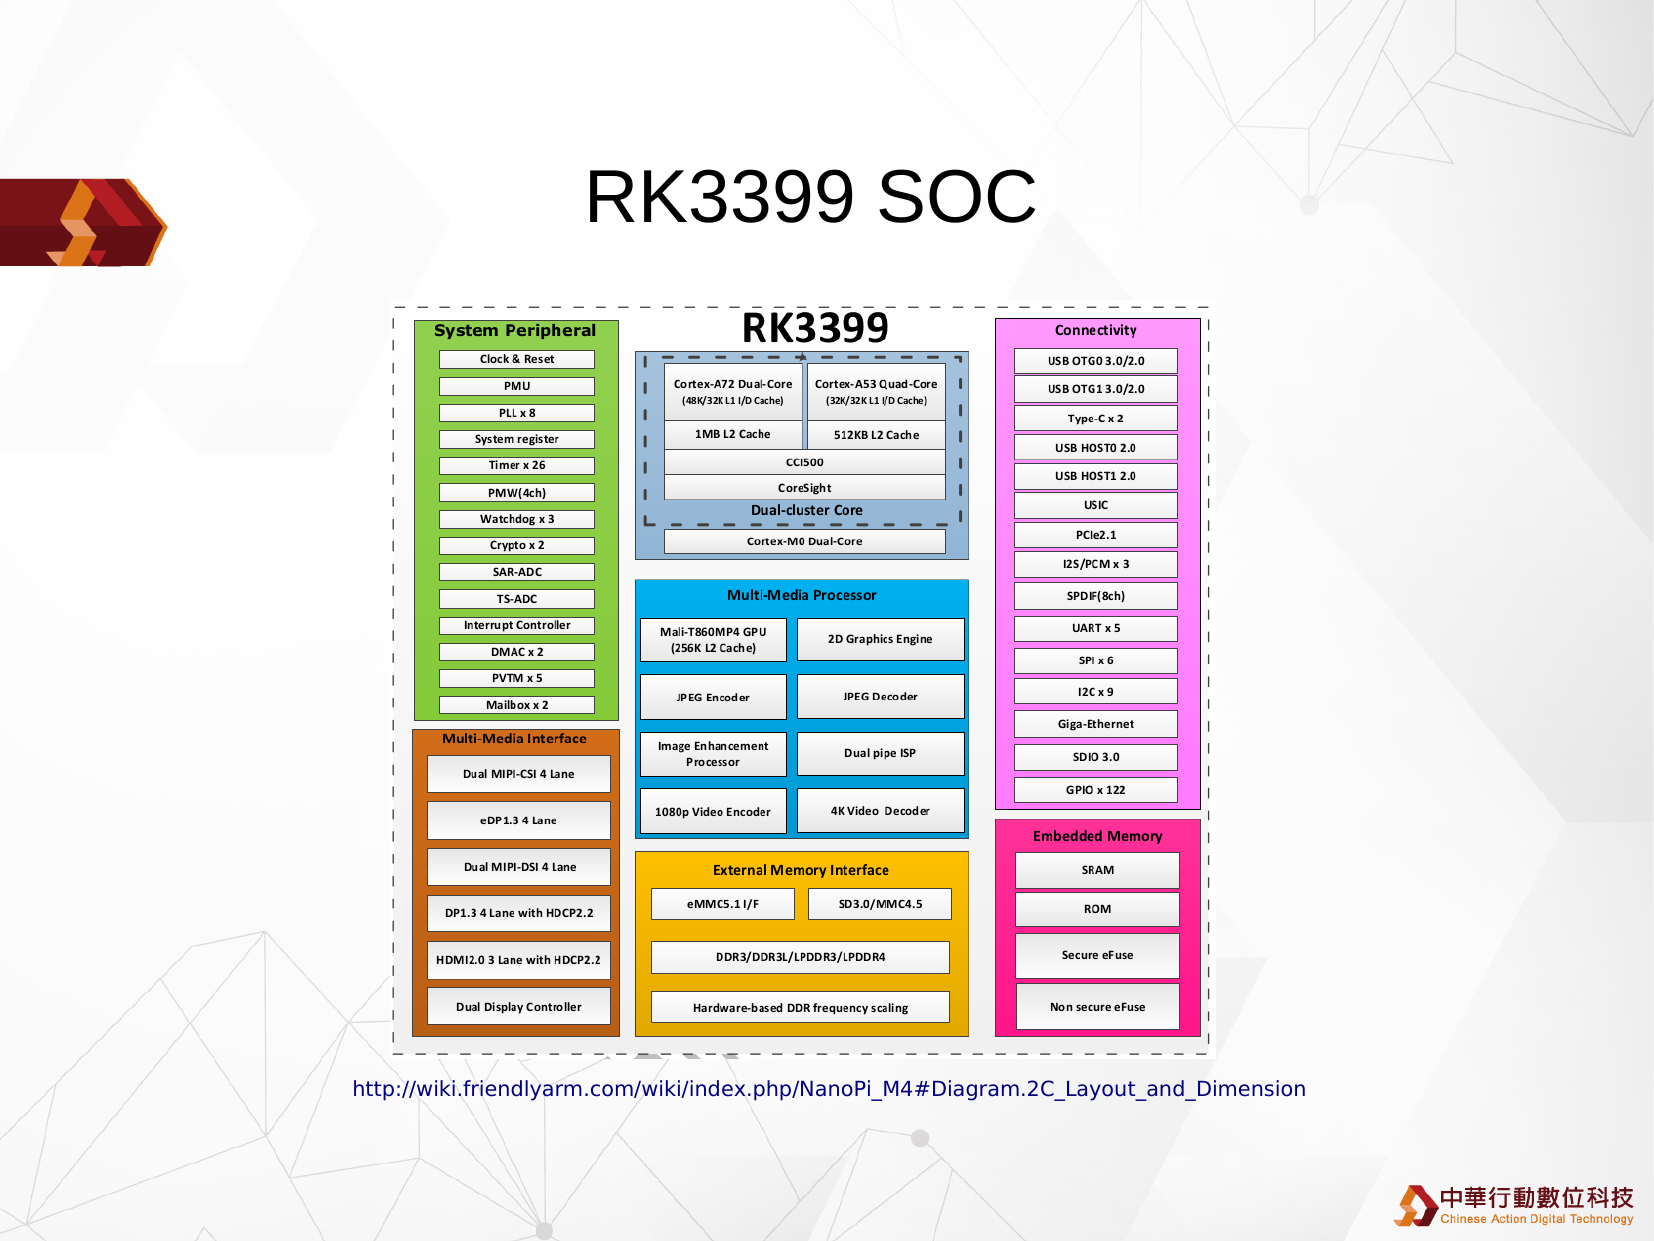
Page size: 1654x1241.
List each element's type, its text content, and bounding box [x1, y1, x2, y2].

picture [0, 0, 1654, 1241]
title RK3399 SOC [118, 99, 1506, 293]
text_box http://wiki.friendlyarm.com/wiki/index.php/NanoPi_M4#Diagram.2C_Layout_and_Dimension [337, 1069, 1399, 1110]
